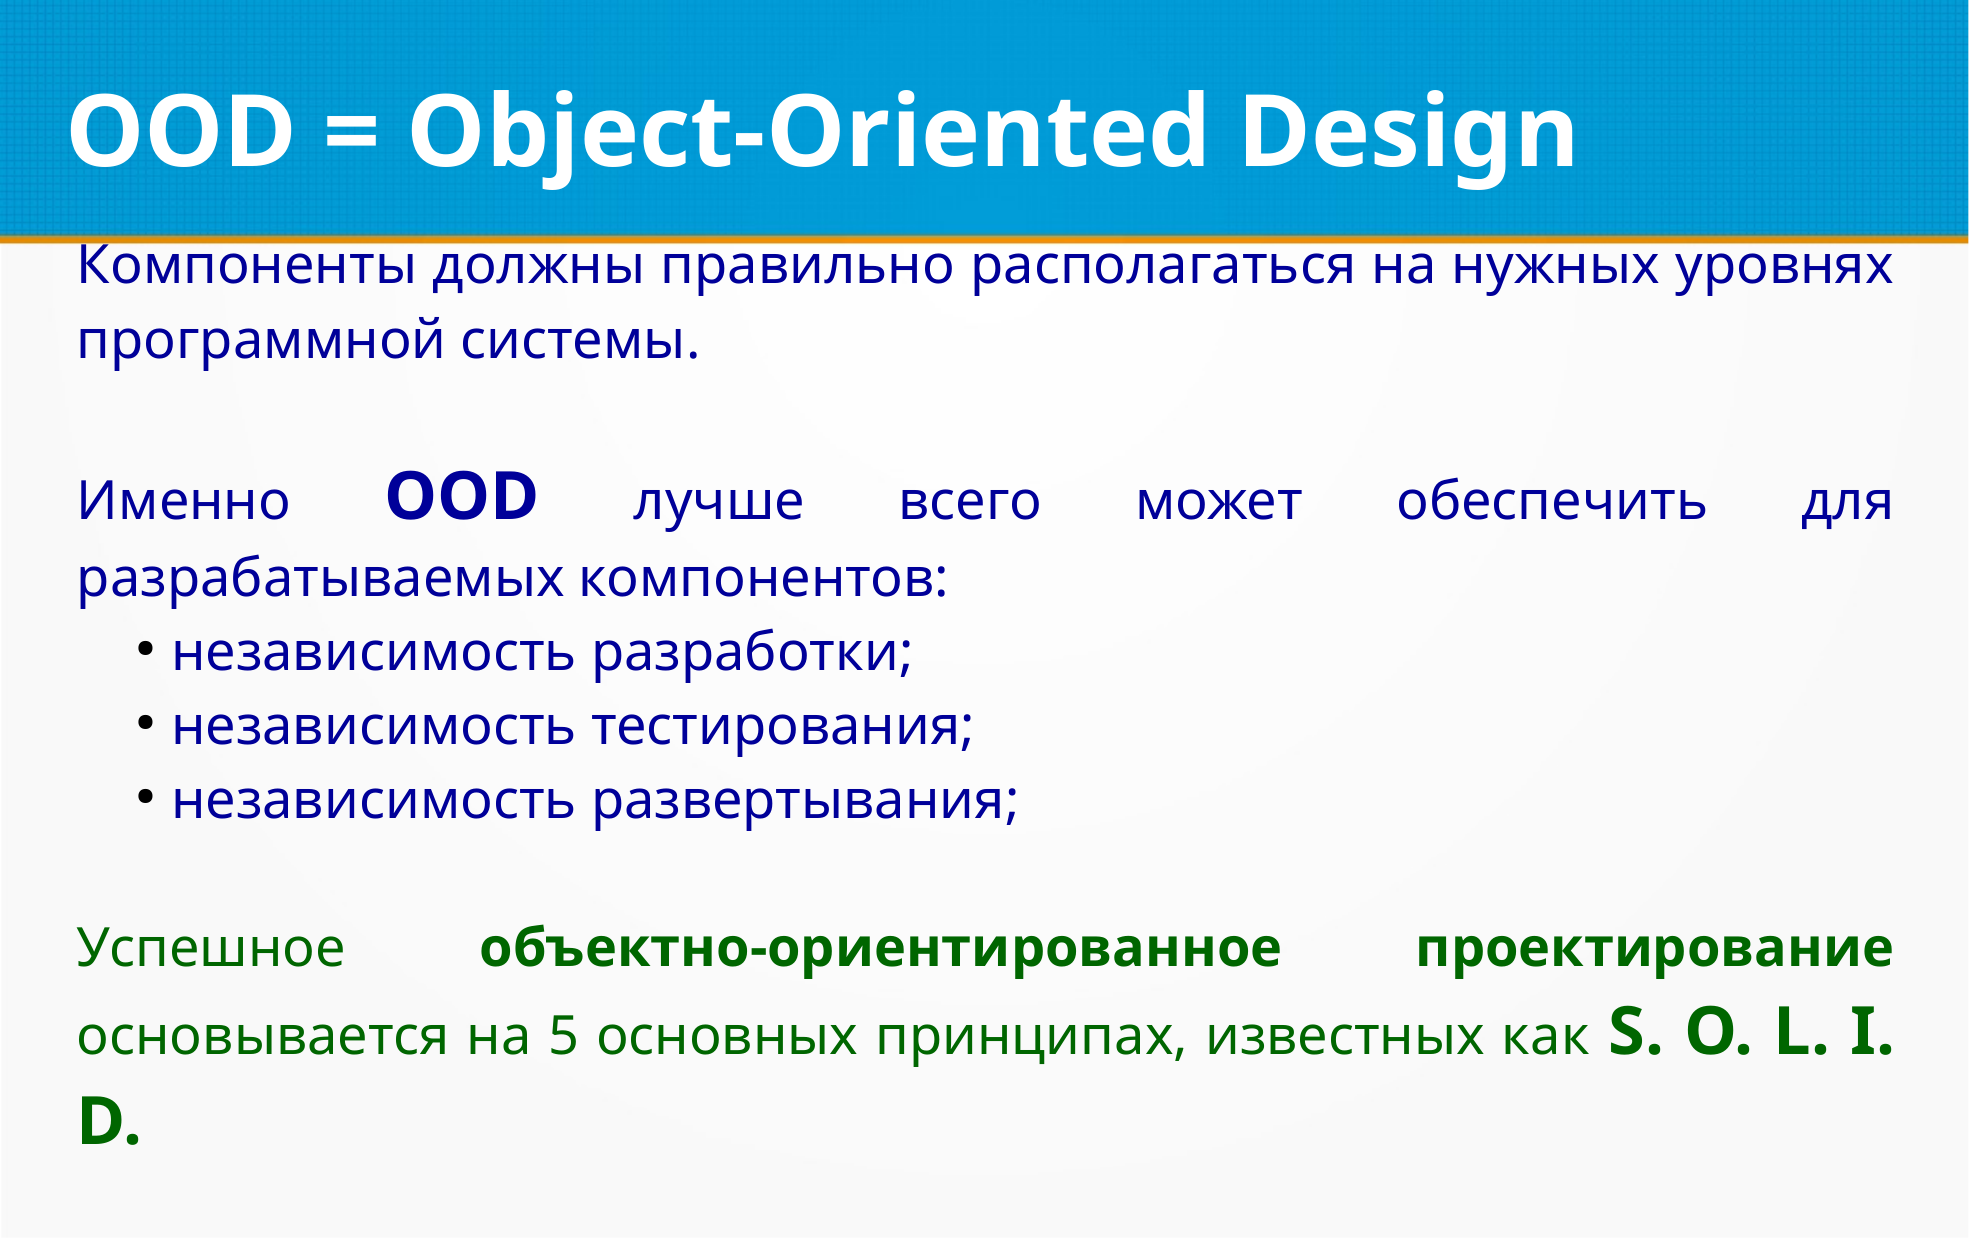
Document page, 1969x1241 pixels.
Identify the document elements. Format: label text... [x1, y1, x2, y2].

text_box Компоненты должны правильно располагаться на нужных уровнях программной системы. Именно OOD лучше всего может обеспечить для разрабатываемых компонентов: независимость разработки; независимость тестирования; независимость развертывания; Успешное объектно-ориентированное проектирование основывается на 5 основных принципах, известных как S. O. L. I. D. [70, 280, 1902, 1184]
text_box OOD = Object-Oriented Design [59, 55, 1902, 200]
picture [0, 233, 1969, 1241]
